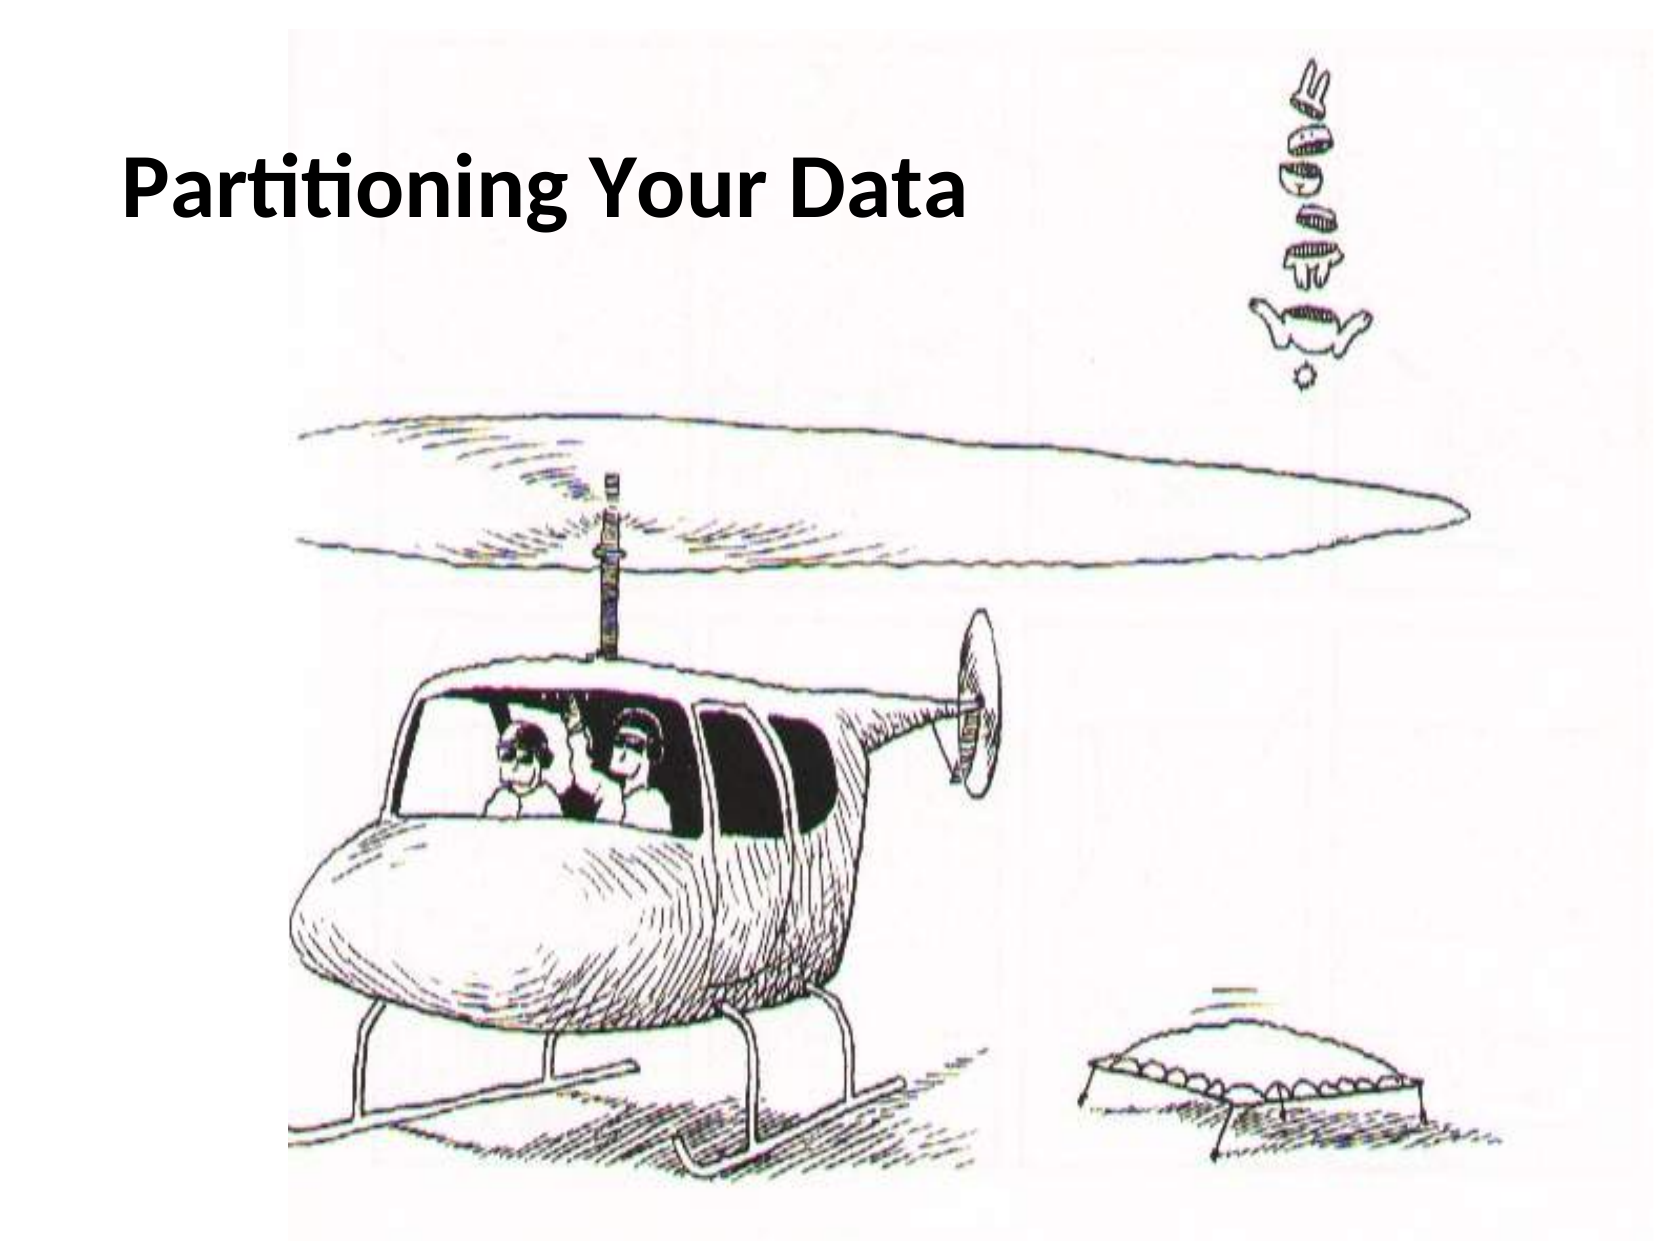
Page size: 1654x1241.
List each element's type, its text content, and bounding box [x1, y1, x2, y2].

title Partitioning Your Data [121, 91, 1534, 299]
picture [288, 29, 1654, 1241]
